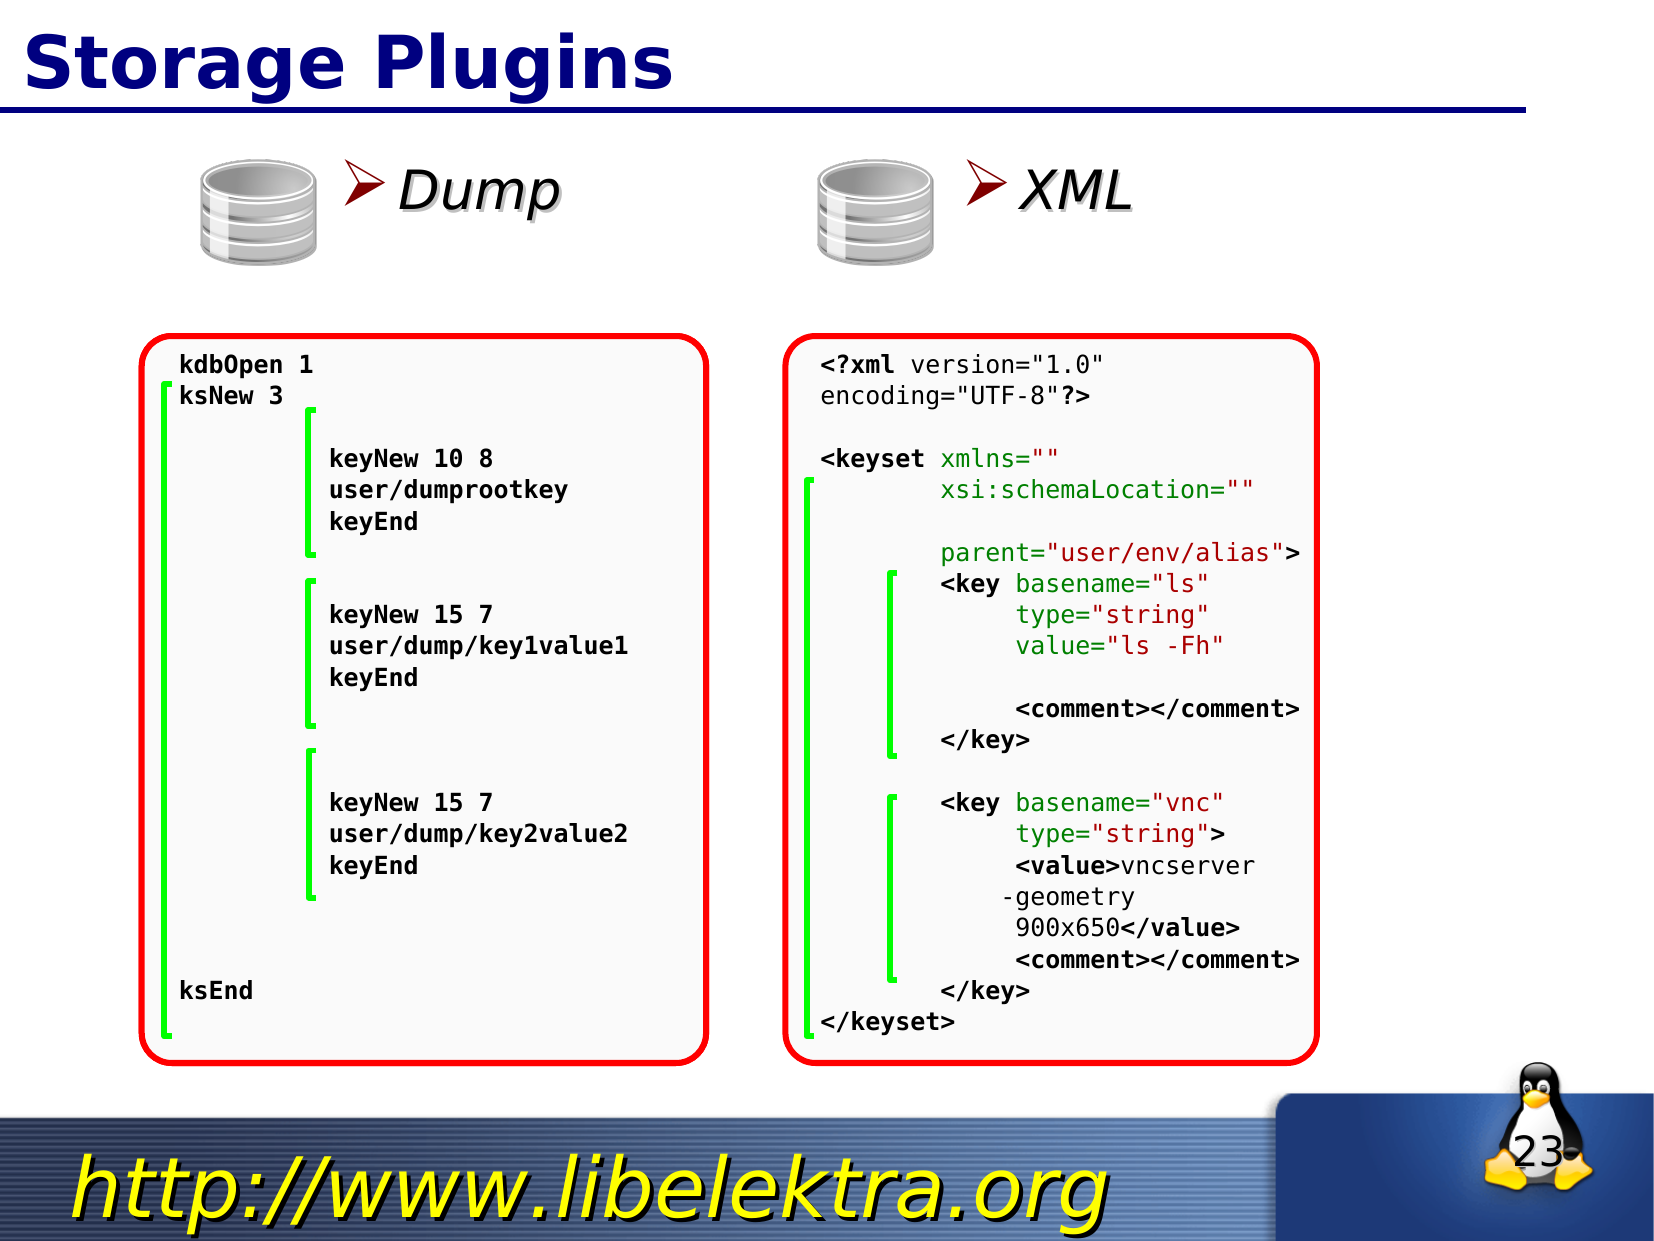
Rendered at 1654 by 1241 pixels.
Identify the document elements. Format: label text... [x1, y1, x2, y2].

picture [817, 159, 934, 266]
text_box [785, 336, 1317, 1063]
text_box kdbOpen 1 ksNew 3 keyNew 10 8 user/dumprootkey keyEnd keyNew 15 7 user/dump/key1value1 keyEnd keyNew 15 7 user/dump/key2value2 keyEnd ksEnd [178, 348, 693, 1004]
text_box <Nummer> [1312, 1122, 1566, 1178]
text_box Storage Plugins [22, 14, 1611, 111]
picture [200, 159, 317, 266]
picture [0, 1061, 1654, 1241]
list XML [946, 147, 1376, 319]
list Dump [324, 147, 755, 319]
text_box <?xml version="1.0" encoding="UTF-8"?> <keyset xmlns="" xsi:schemaLocation="" parent="user/env/alias"> <key basename="ls" type="string" value="ls -Fh" <comment></comment> </key> <key basename="vnc" type="string"> <value>vncserver -geometry 900x650</value> <comment></comment> </key> </keyset> [820, 348, 1305, 1035]
text_box [141, 336, 707, 1063]
